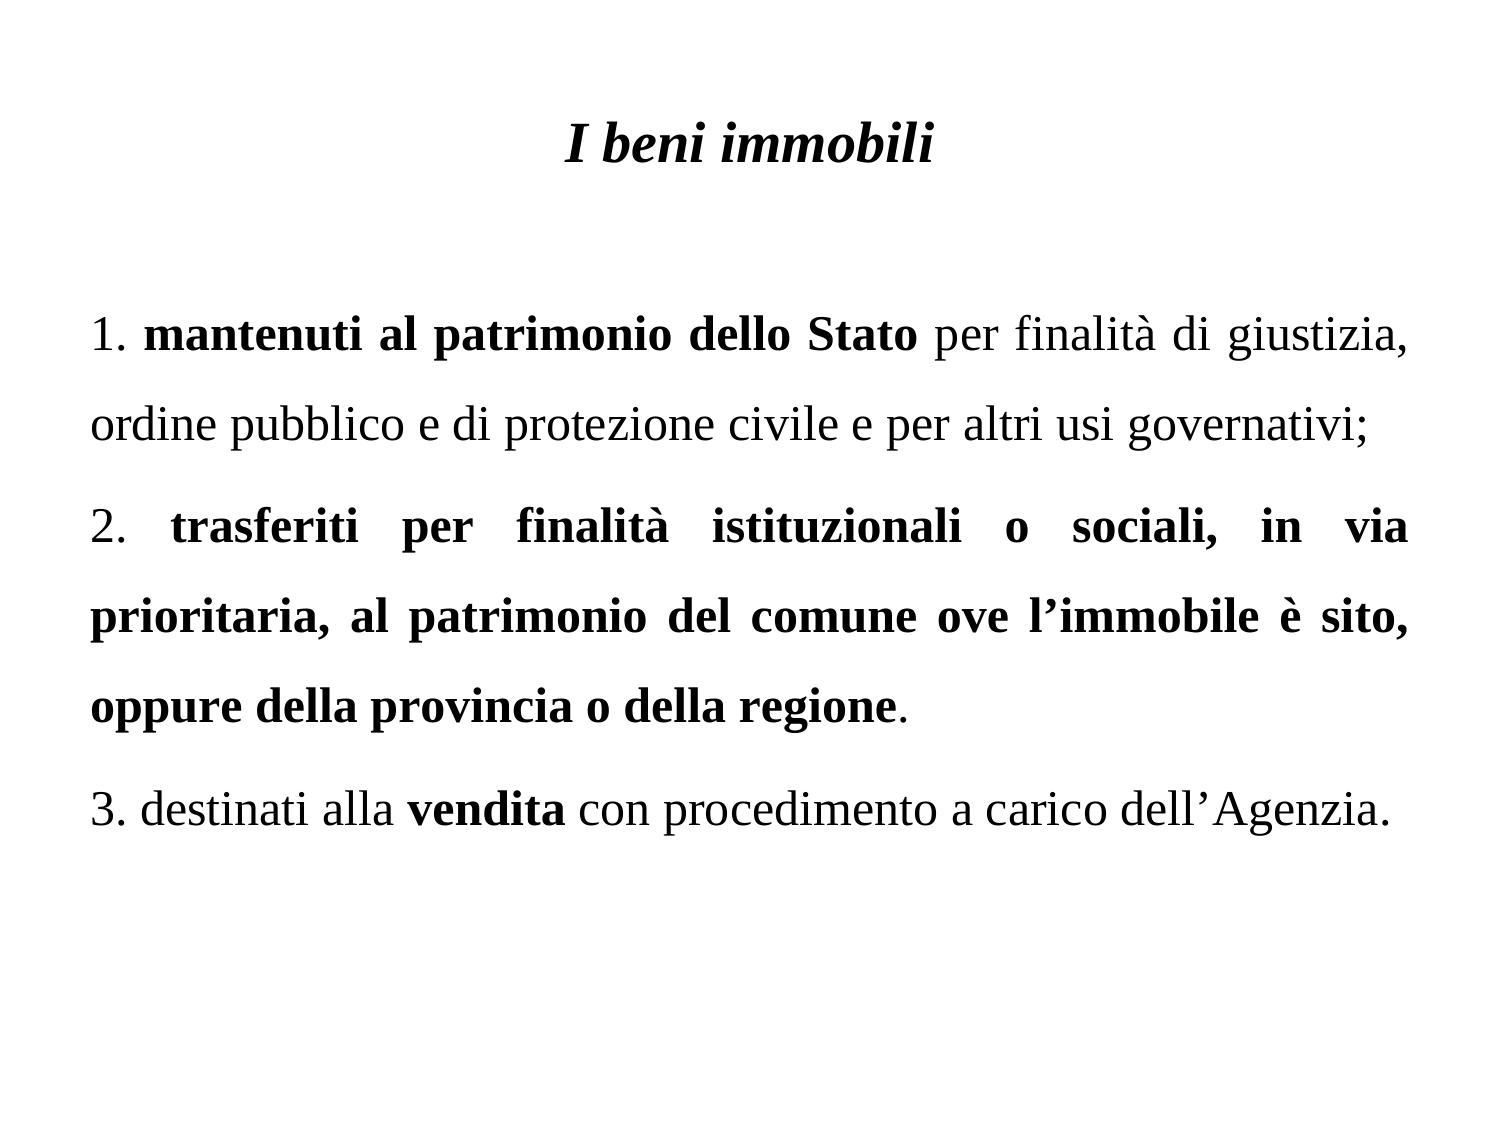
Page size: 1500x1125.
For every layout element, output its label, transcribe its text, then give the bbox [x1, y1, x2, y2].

title I beni immobili [75, 45, 1426, 233]
list 1. mantenuti al patrimonio dello Stato per finalità di giustizia, ordine pubblico e di protezione civile e per altri usi governativi; 2. trasferiti per finalità istituzionali o sociali, in via prioritaria, al patrimonio del comune ove l’immobile è sito, oppure della provincia o della regione. 3. destinati alla vendita con procedimento a carico dell’Agenzia. [75, 262, 1426, 1005]
